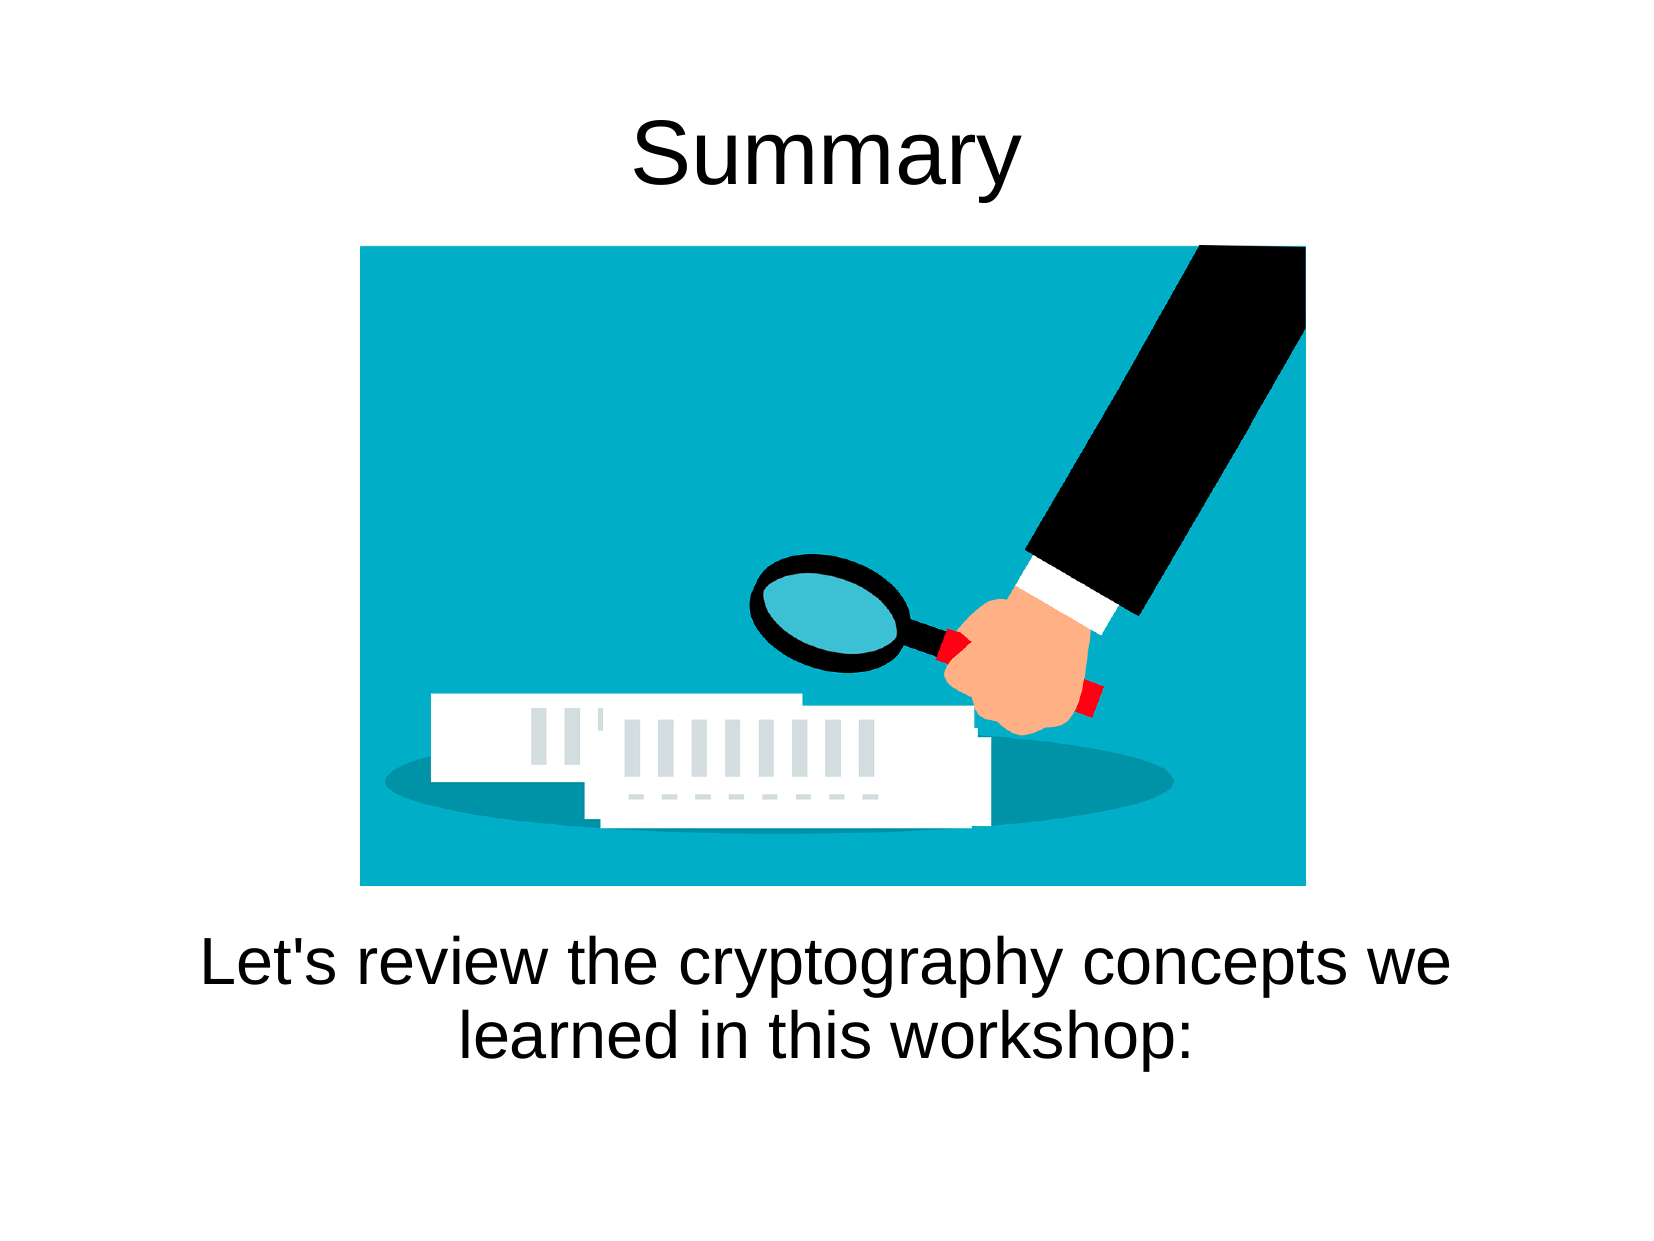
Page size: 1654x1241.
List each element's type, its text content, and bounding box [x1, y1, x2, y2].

title Summary [82, 49, 1571, 257]
picture [360, 245, 1306, 886]
subtitle Let's review the cryptography concepts we learned in this workshop: [82, 290, 1571, 1109]
